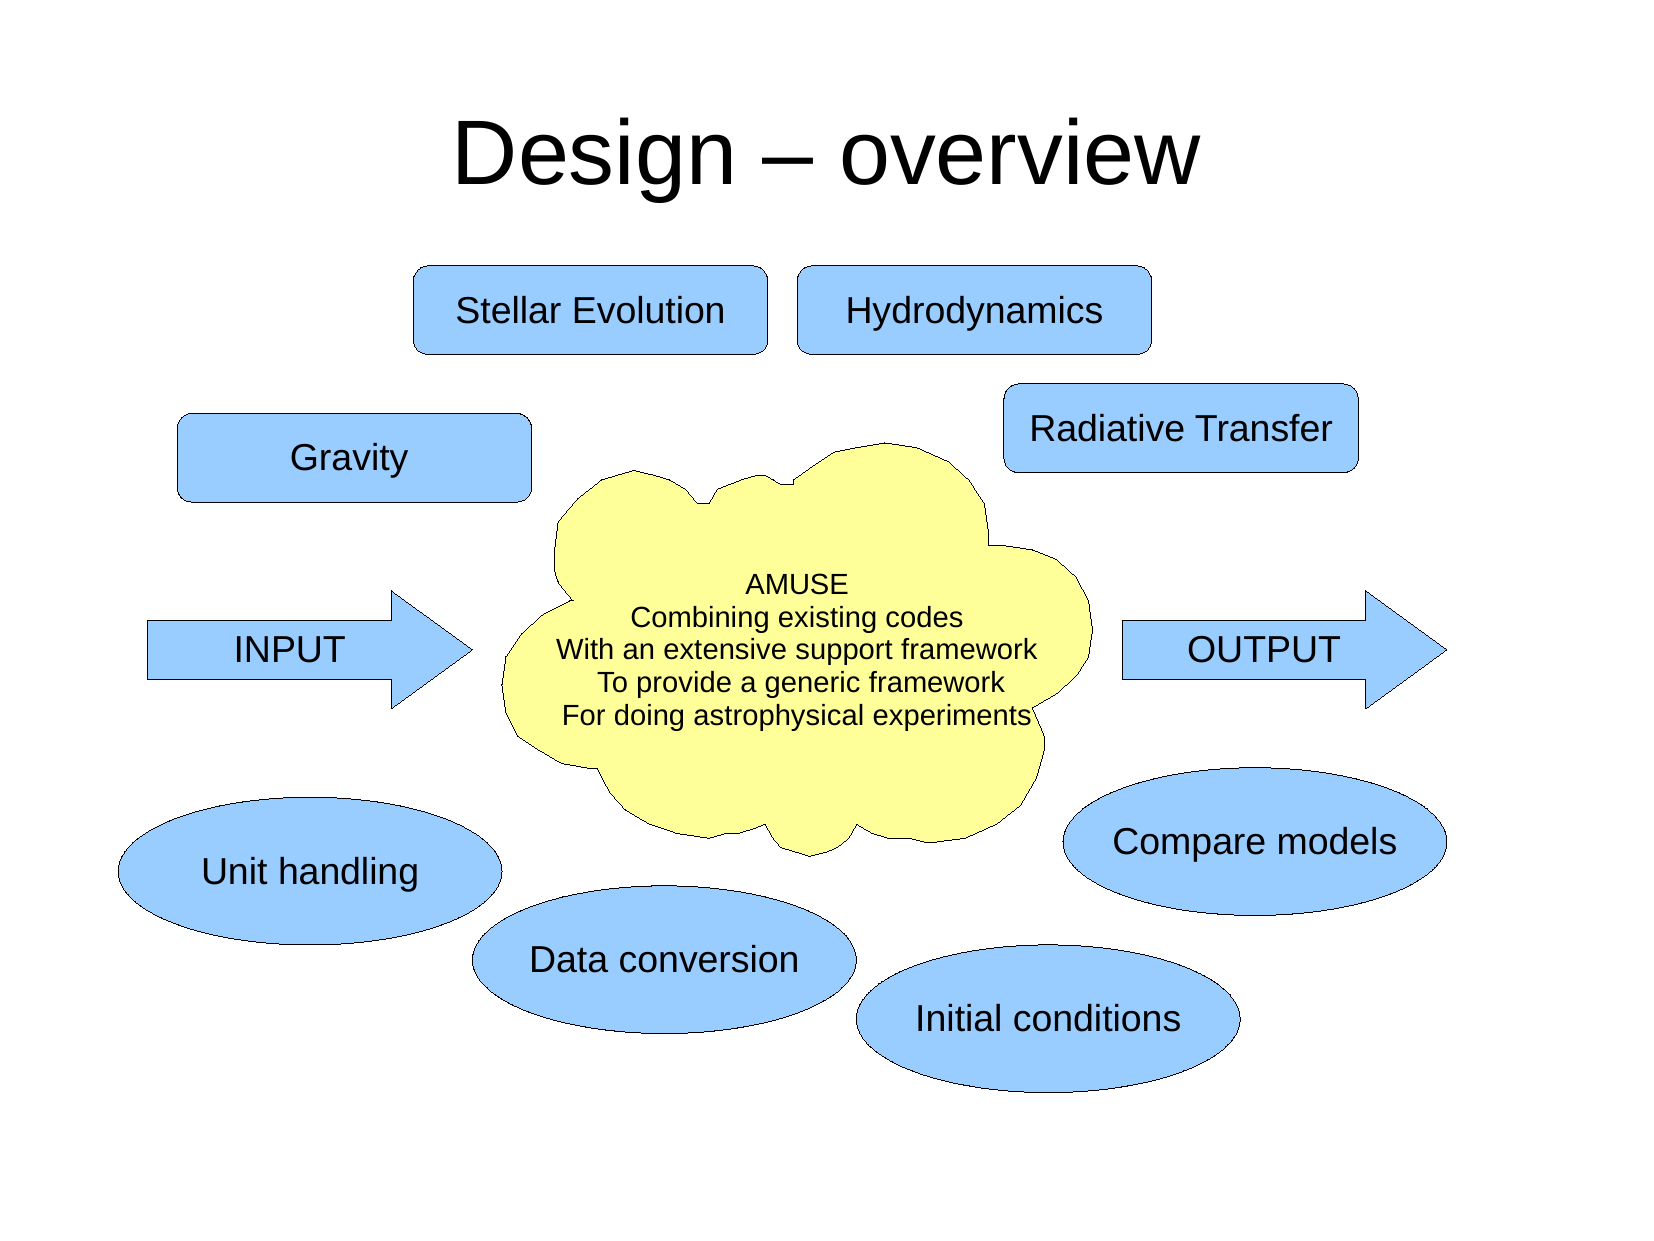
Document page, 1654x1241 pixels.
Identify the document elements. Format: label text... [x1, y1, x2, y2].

text_box Stellar Evolution [413, 265, 768, 355]
title Design – overview [82, 49, 1571, 257]
text_box INPUT [147, 590, 473, 709]
text_box Compare models [1062, 767, 1447, 916]
text_box Hydrodynamics [797, 265, 1152, 355]
text_box OUTPUT [1122, 590, 1447, 709]
text_box Unit handling [118, 797, 503, 945]
text_box Initial conditions [856, 944, 1241, 1093]
text_box Gravity [177, 413, 532, 503]
text_box Data conversion [472, 885, 857, 1034]
text_box Radiative Transfer [1003, 383, 1359, 473]
text_box AMUSE Combining existing codes With an extensive support framework To provide a generic framework For doing astrophysical experiments [501, 442, 1093, 857]
